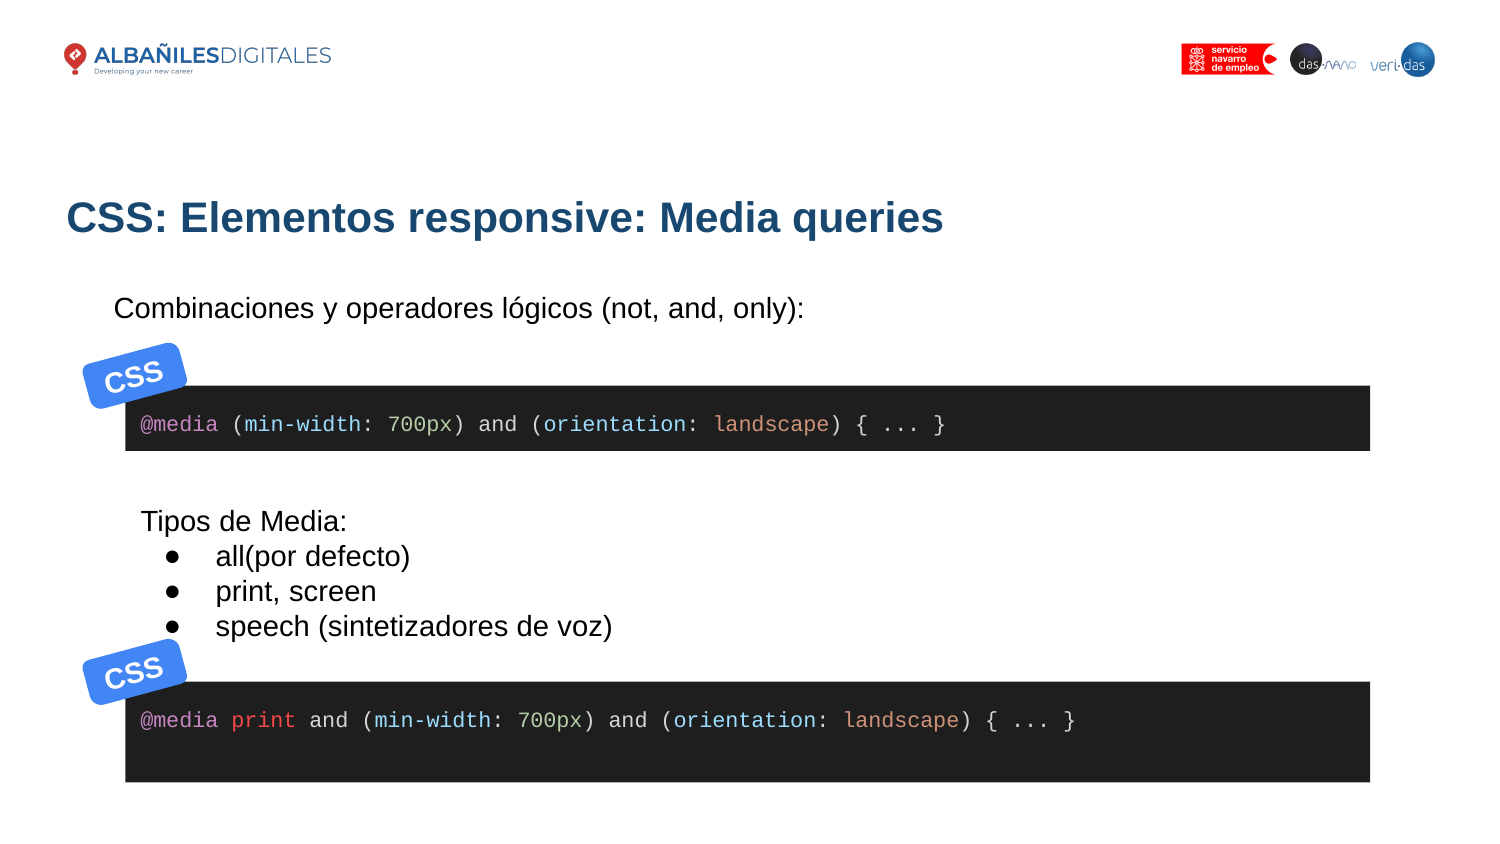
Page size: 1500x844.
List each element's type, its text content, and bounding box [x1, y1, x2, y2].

text_box @media (min-width: 700px) and (orientation: landscape) { ... } [125, 385, 1371, 451]
text_box CSS: Elementos responsive: Media queries [66, 179, 1219, 318]
picture [1181, 43, 1277, 75]
text_box Tipos de Media: all(por defecto) print, screen speech (sintetizadores de voz) [125, 487, 1219, 658]
text_box CSS [82, 650, 187, 705]
picture [64, 43, 332, 75]
text_box @media print and (min-width: 700px) and (orientation: landscape) { ... } [125, 681, 1371, 783]
picture [1290, 43, 1356, 75]
text_box Combinaciones y operadores lógicos (not, and, only): [98, 274, 1116, 340]
text_box CSS [82, 342, 187, 409]
picture [1370, 42, 1435, 77]
